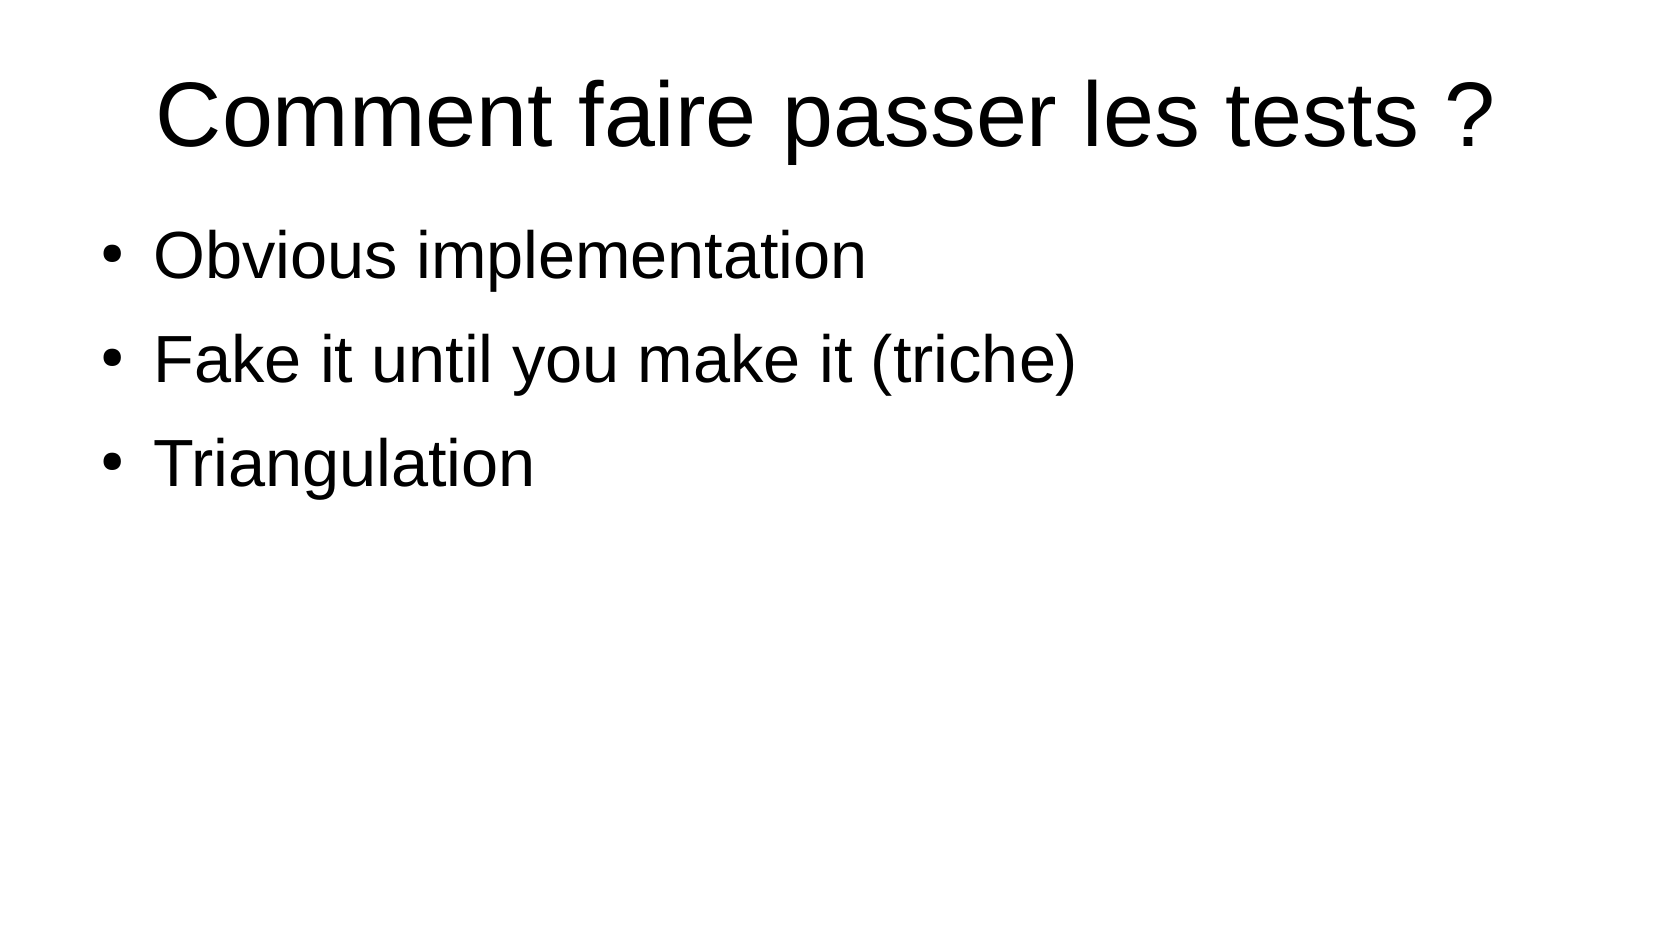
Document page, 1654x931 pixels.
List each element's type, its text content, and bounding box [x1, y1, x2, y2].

list Obvious implementation Fake it until you make it (triche) Triangulation [82, 217, 1571, 758]
title Comment faire passer les tests ? [82, 37, 1571, 193]
